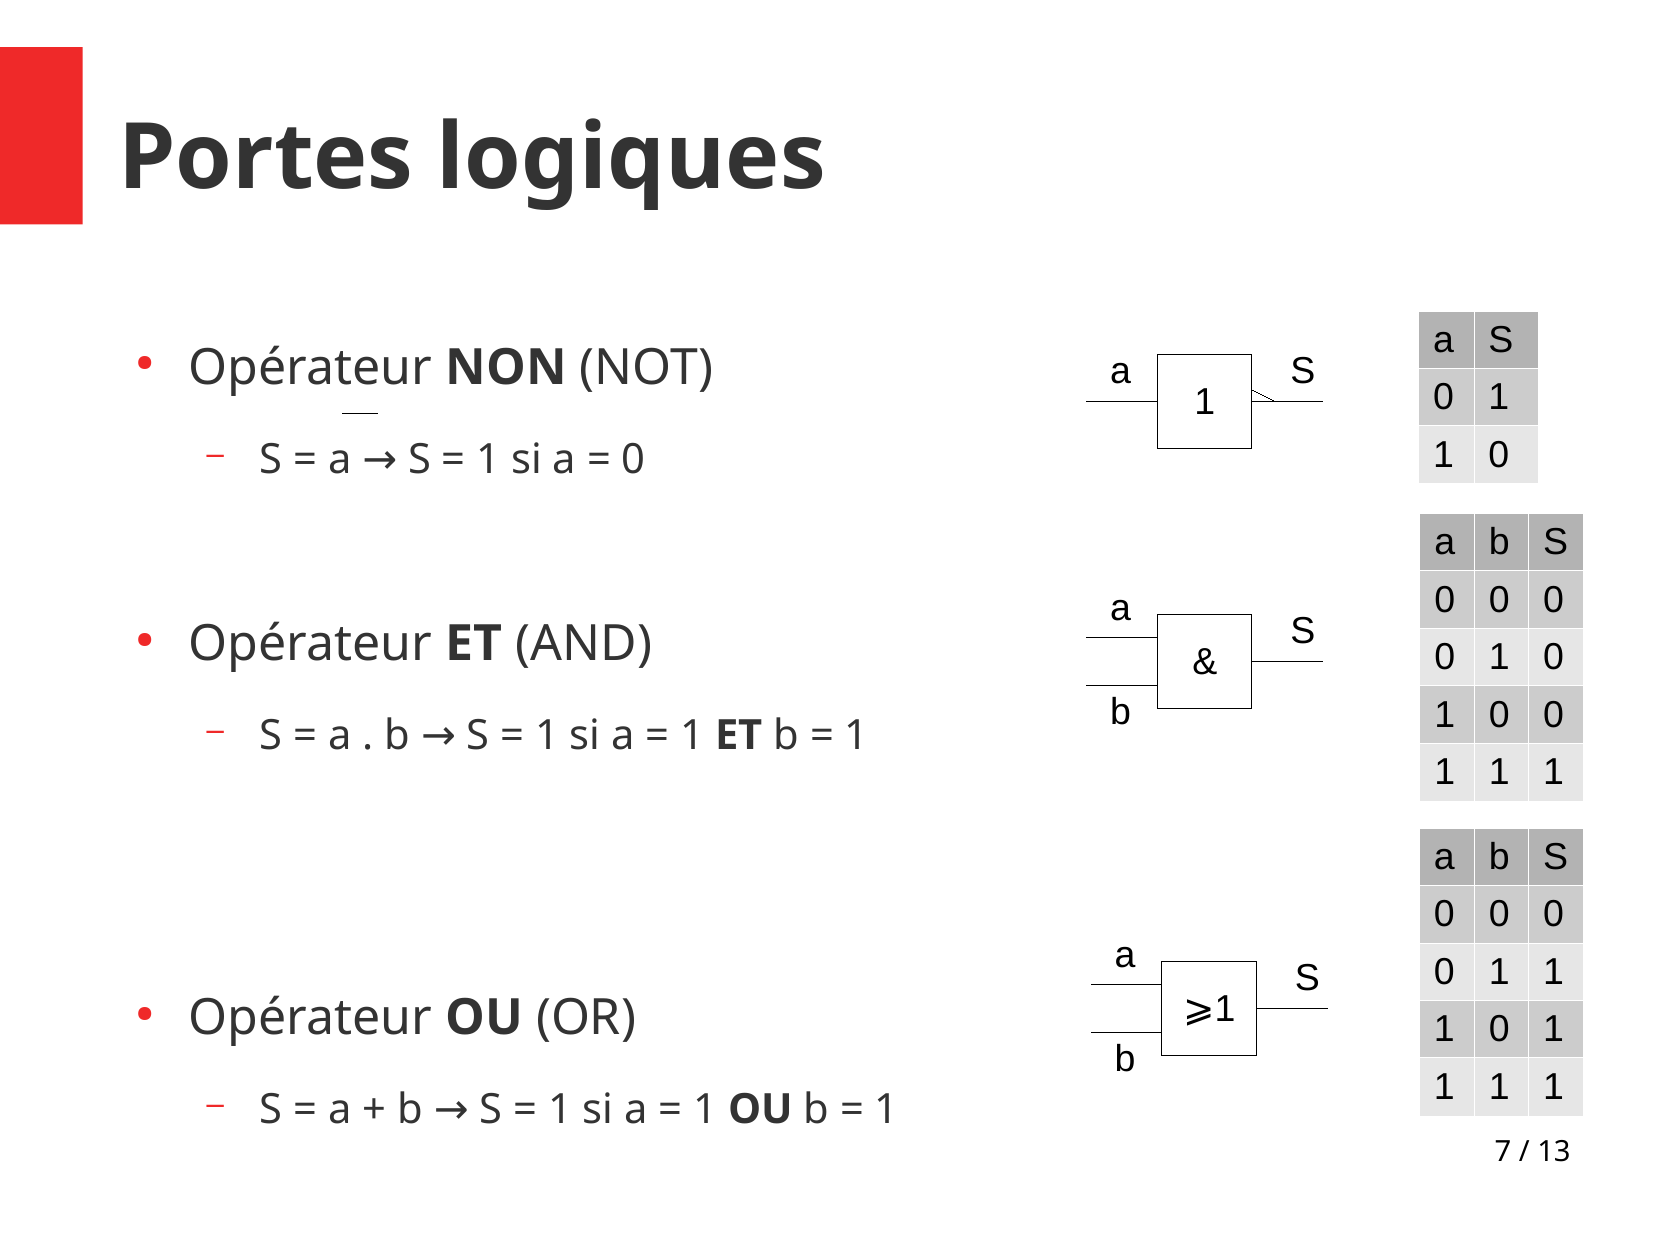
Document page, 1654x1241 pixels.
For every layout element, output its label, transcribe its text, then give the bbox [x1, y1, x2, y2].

table_cell 0 [1475, 1001, 1528, 1057]
text_box 1 [1157, 354, 1252, 449]
text_box S [1275, 602, 1331, 660]
table_cell 1 [1529, 944, 1583, 1000]
table_header a [1419, 312, 1474, 368]
table_cell 0 [1475, 571, 1528, 628]
table_cell 0 [1475, 686, 1528, 743]
text_box S [1280, 949, 1335, 1007]
table_cell 0 [1529, 571, 1583, 628]
table_cell 1 [1420, 1001, 1474, 1057]
title Portes logiques [118, 49, 1571, 257]
table_header S [1475, 312, 1538, 368]
table_header b [1475, 514, 1528, 570]
table_cell 1 [1529, 1058, 1583, 1116]
table_header a [1420, 829, 1474, 885]
table_cell 0 [1529, 886, 1583, 943]
table_cell 0 [1420, 886, 1474, 943]
table_header a [1420, 514, 1474, 570]
table_cell 1 [1420, 744, 1474, 801]
text_box ⩾1 [1161, 961, 1257, 1056]
table_cell 0 [1529, 686, 1583, 743]
table_header S [1529, 829, 1583, 885]
text_box S [1275, 342, 1331, 400]
text_box b [1099, 1029, 1151, 1087]
text_box a [1095, 342, 1146, 400]
table_cell 1 [1475, 944, 1528, 1000]
table_cell 0 [1420, 944, 1474, 1000]
table_cell 0 [1420, 571, 1474, 628]
table_cell 1 [1529, 1001, 1583, 1057]
table_cell 0 [1420, 629, 1474, 685]
table_cell 1 [1475, 1058, 1528, 1116]
table_cell 0 [1419, 369, 1474, 425]
text_box & [1157, 614, 1252, 709]
text_box a [1099, 925, 1151, 983]
list Opérateur NON (NOT) S = a → S = 1 si a = 0 Opérateur ET (AND) S = a . b → S = 1 si a = 1 ET b = 1 Opérateur OU (OR) S = a + b → S = 1 si a = 1 OU b = 1 [118, 330, 1536, 1170]
table_cell 1 [1475, 744, 1528, 801]
table_header S [1529, 514, 1583, 570]
table_cell 1 [1475, 629, 1528, 685]
table_cell 1 [1475, 369, 1538, 425]
table_cell 1 [1420, 686, 1474, 743]
table_cell 0 [1475, 426, 1538, 483]
text_box b [1095, 682, 1146, 740]
table_cell 0 [1529, 629, 1583, 685]
table_cell 1 [1419, 426, 1474, 483]
table_cell 1 [1420, 1058, 1474, 1116]
table_cell 1 [1529, 744, 1583, 801]
table_header b [1475, 829, 1528, 885]
text_box a [1095, 578, 1146, 636]
table_cell 0 [1475, 886, 1528, 943]
